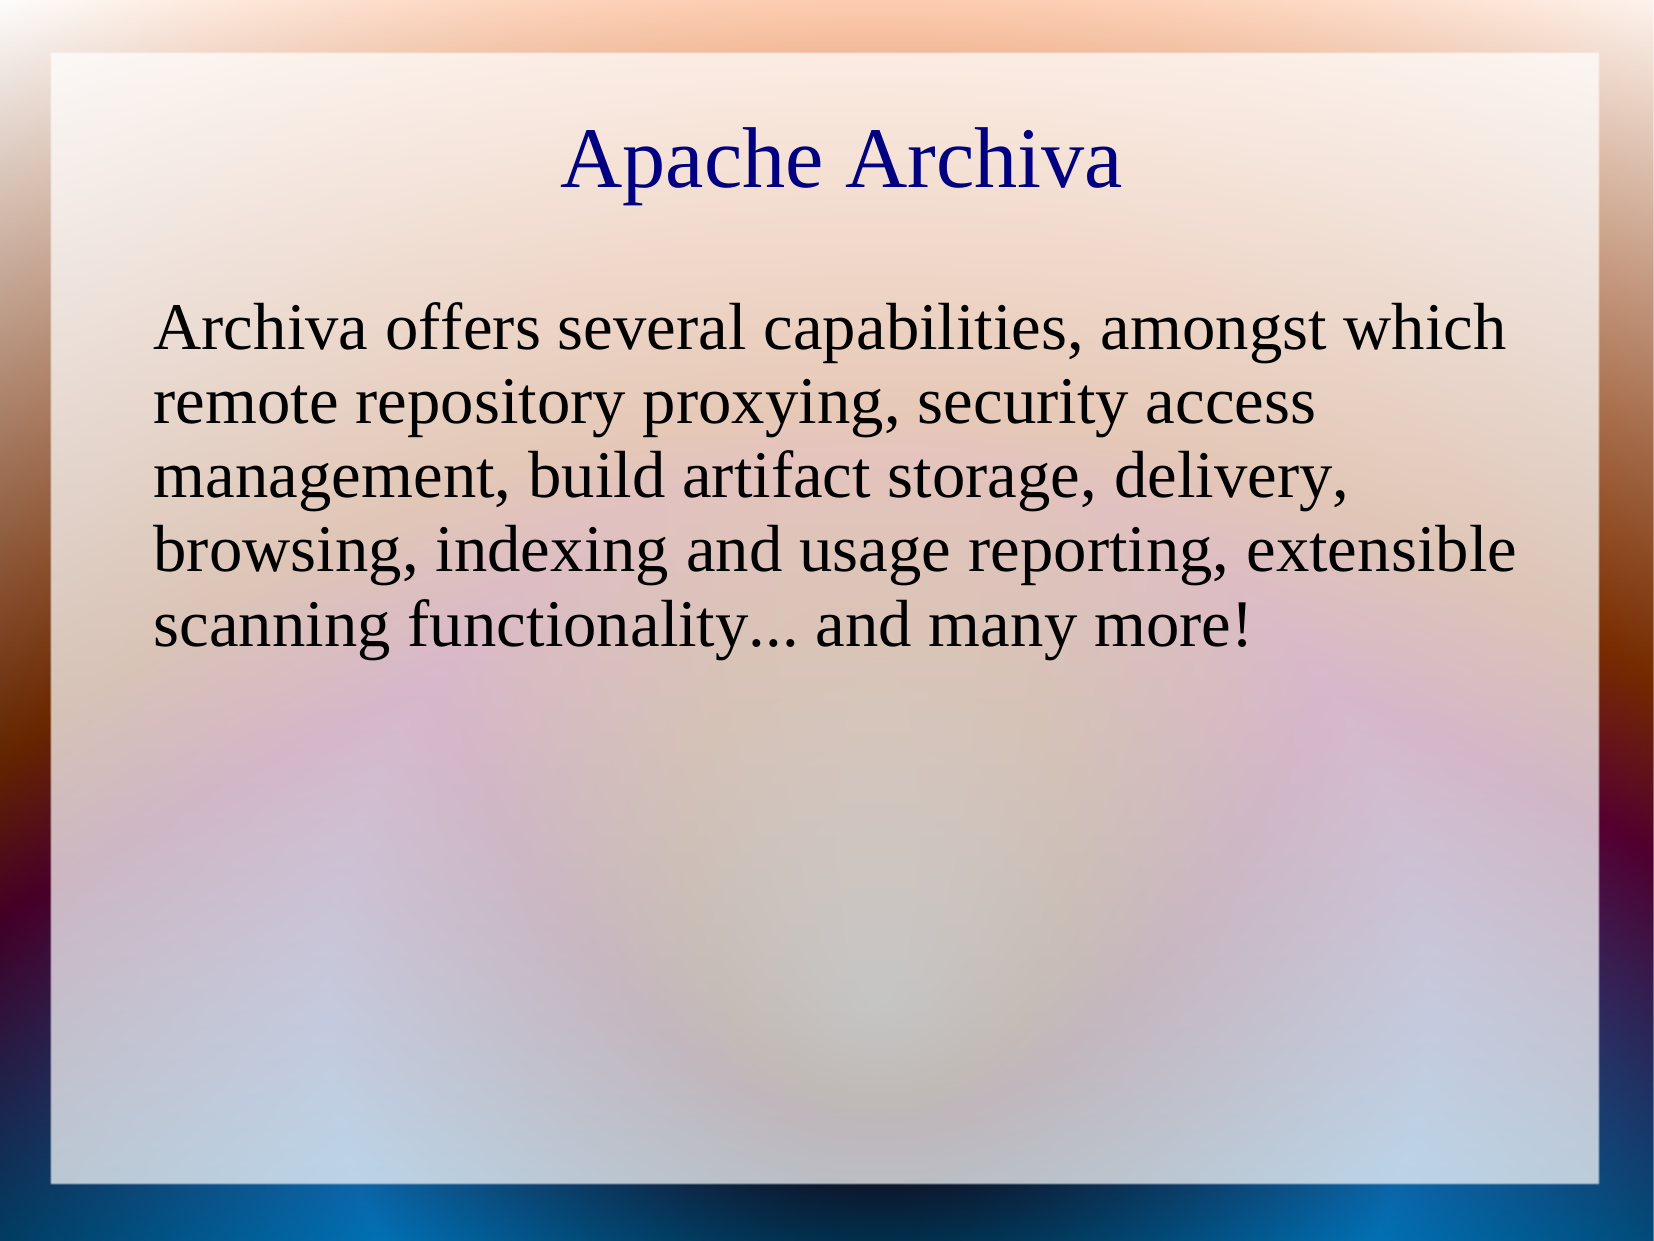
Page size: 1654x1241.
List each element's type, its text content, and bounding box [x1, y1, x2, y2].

list Archiva offers several capabilities, amongst which remote repository proxying, security access management, build artifact storage, delivery, browsing, indexing and usage reporting, extensible scanning functionality... and many more! [82, 290, 1571, 1034]
title Apache Archiva [82, 55, 1571, 263]
picture [0, 0, 1654, 1241]
